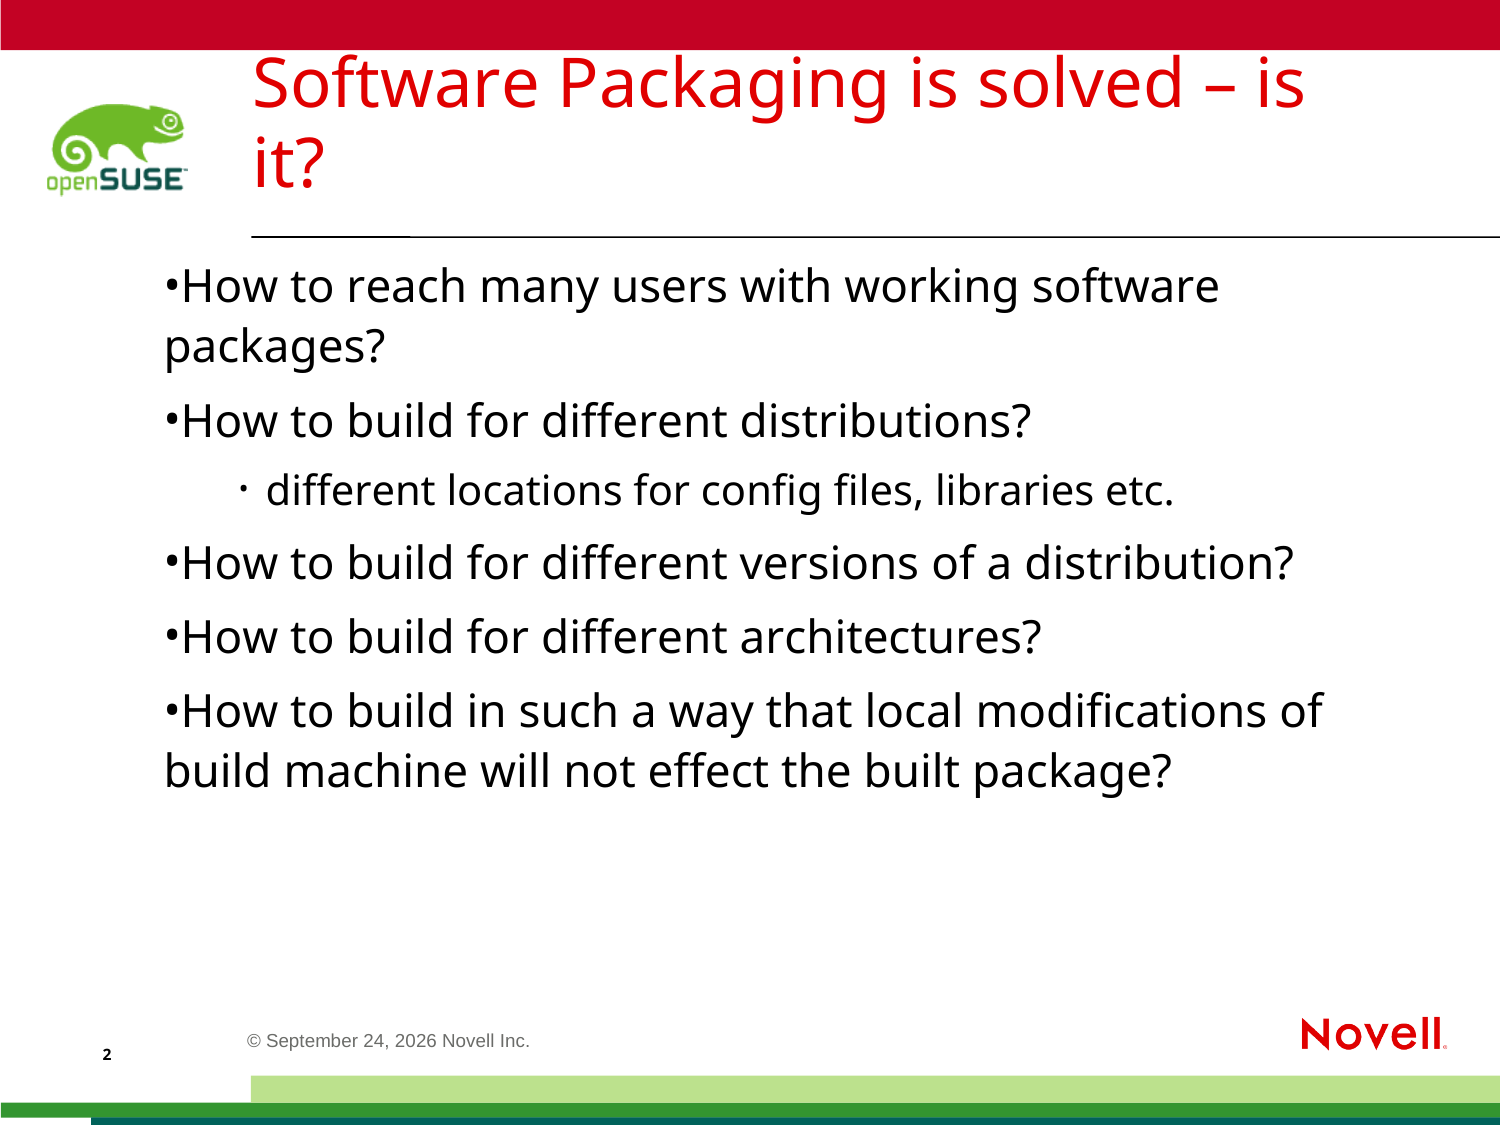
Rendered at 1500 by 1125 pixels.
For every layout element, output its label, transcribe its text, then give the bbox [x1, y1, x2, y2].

picture [47, 104, 188, 197]
picture [1295, 1011, 1453, 1056]
title Software Packaging is solved – is it? [252, 41, 1383, 205]
list How to reach many users with working software packages? How to build for different distributions? different locations for config files, libraries etc. How to build for different versions of a distribution? How to build for different architectures? How to build in such a way that local modifications of build machine will not effect the built package? [163, 254, 1404, 681]
